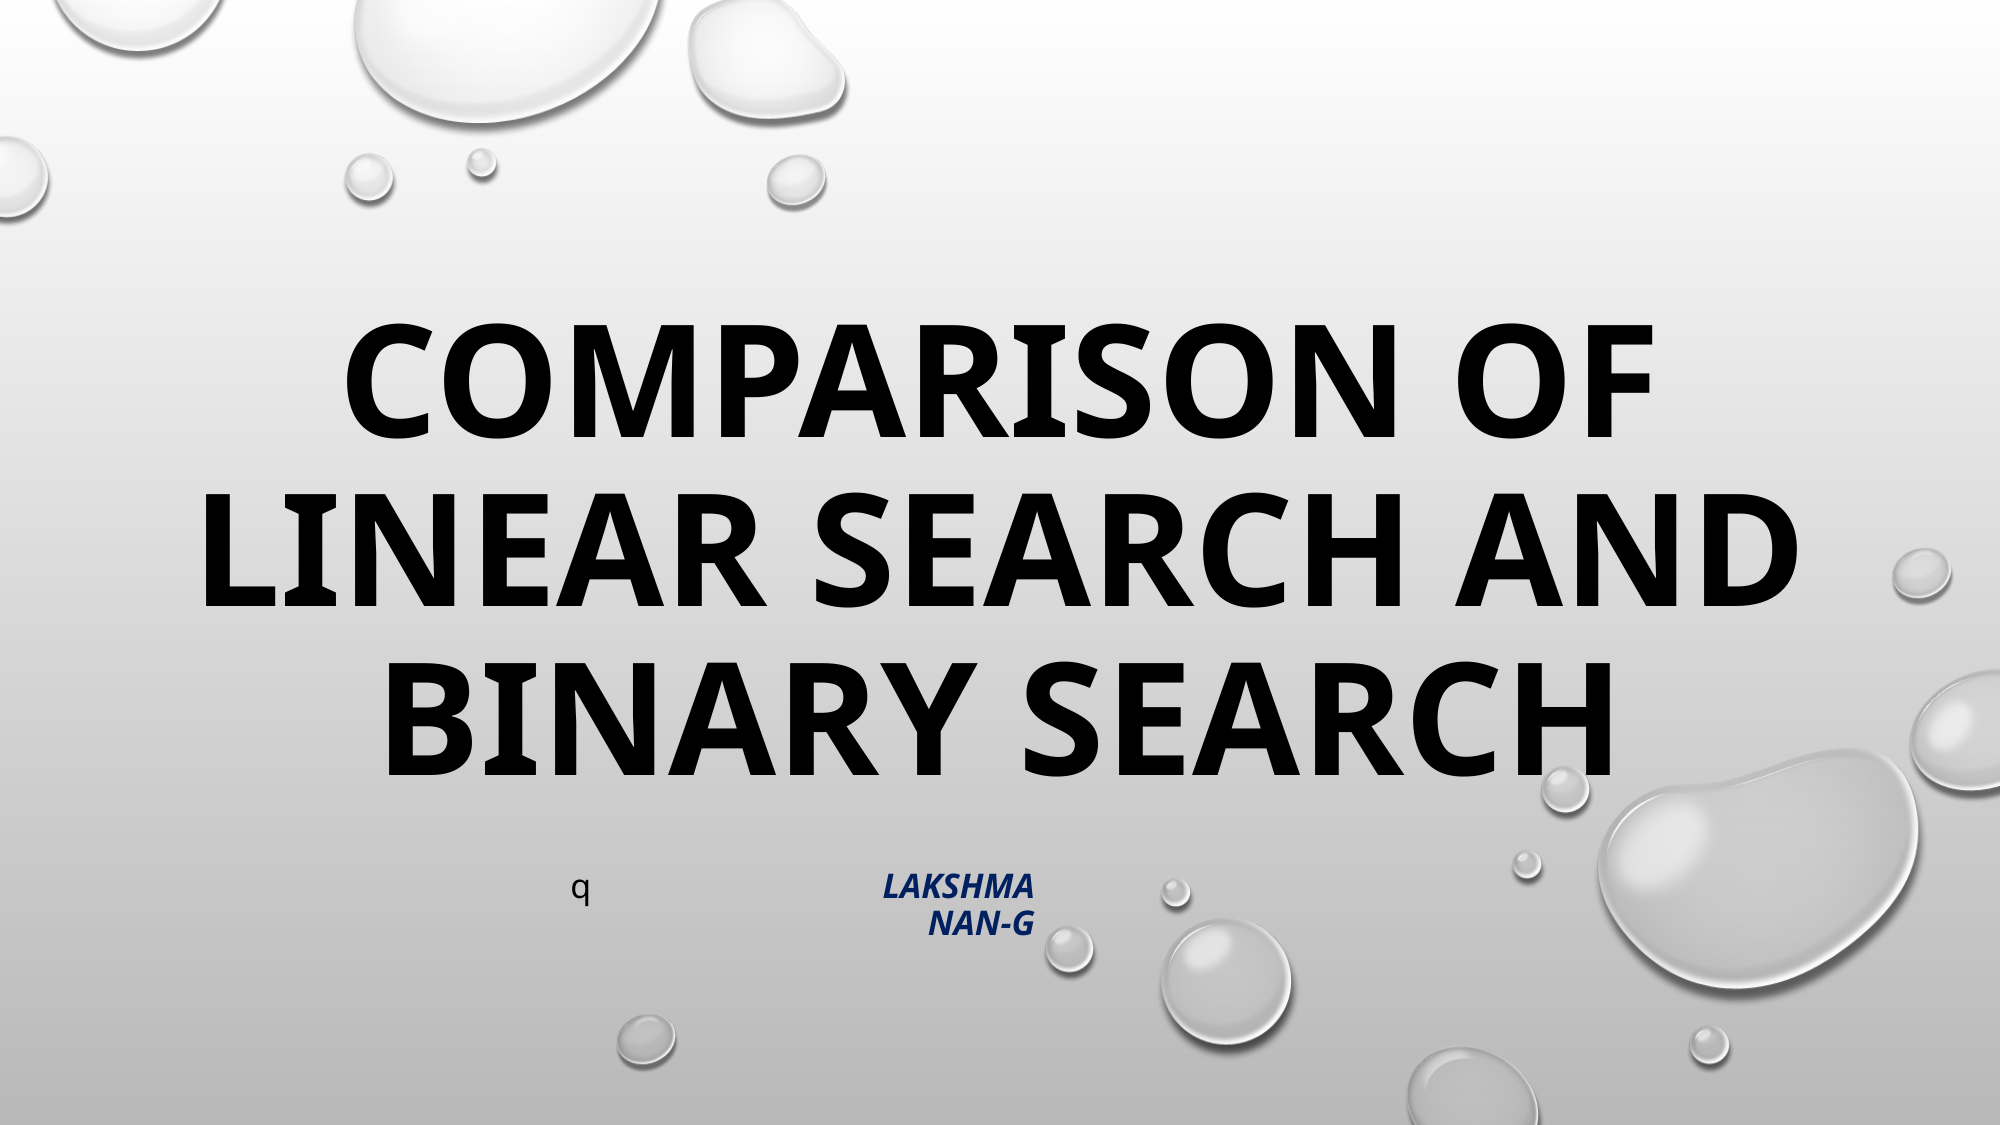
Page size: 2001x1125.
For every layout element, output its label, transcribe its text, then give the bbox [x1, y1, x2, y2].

picture [0, 0, 2000, 1125]
title Comparison of Linear Search and Binary Search [149, 224, 1851, 888]
subtitle Lakshmanan-G [11, 847, 1051, 954]
